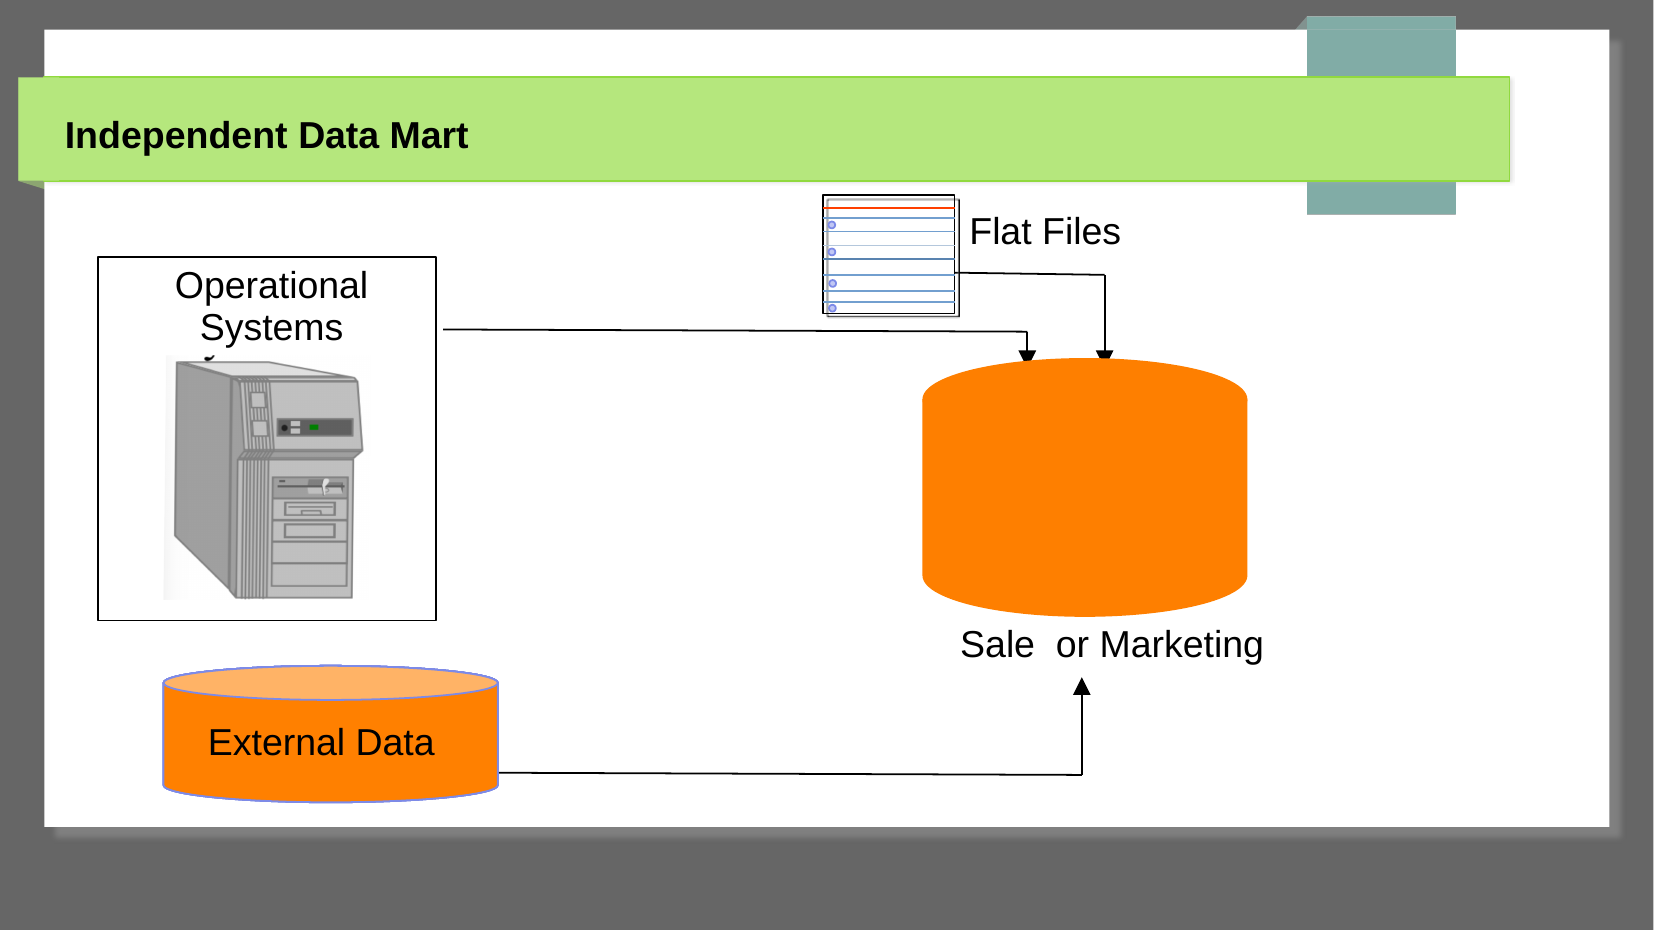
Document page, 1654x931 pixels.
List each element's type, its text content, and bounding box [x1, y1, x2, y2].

text_box [923, 358, 1247, 616]
text_box [829, 280, 837, 287]
text_box [828, 248, 836, 256]
text_box Operational Systems [125, 256, 419, 356]
text_box [163, 684, 498, 803]
text_box Sale or Marketing [945, 615, 1335, 676]
text_box External Data [193, 713, 451, 789]
text_box [828, 304, 836, 312]
text_box Flat Files [954, 203, 1168, 303]
picture [163, 355, 371, 601]
text_box [828, 221, 836, 229]
text_box Independent Data Mart [50, 106, 514, 191]
